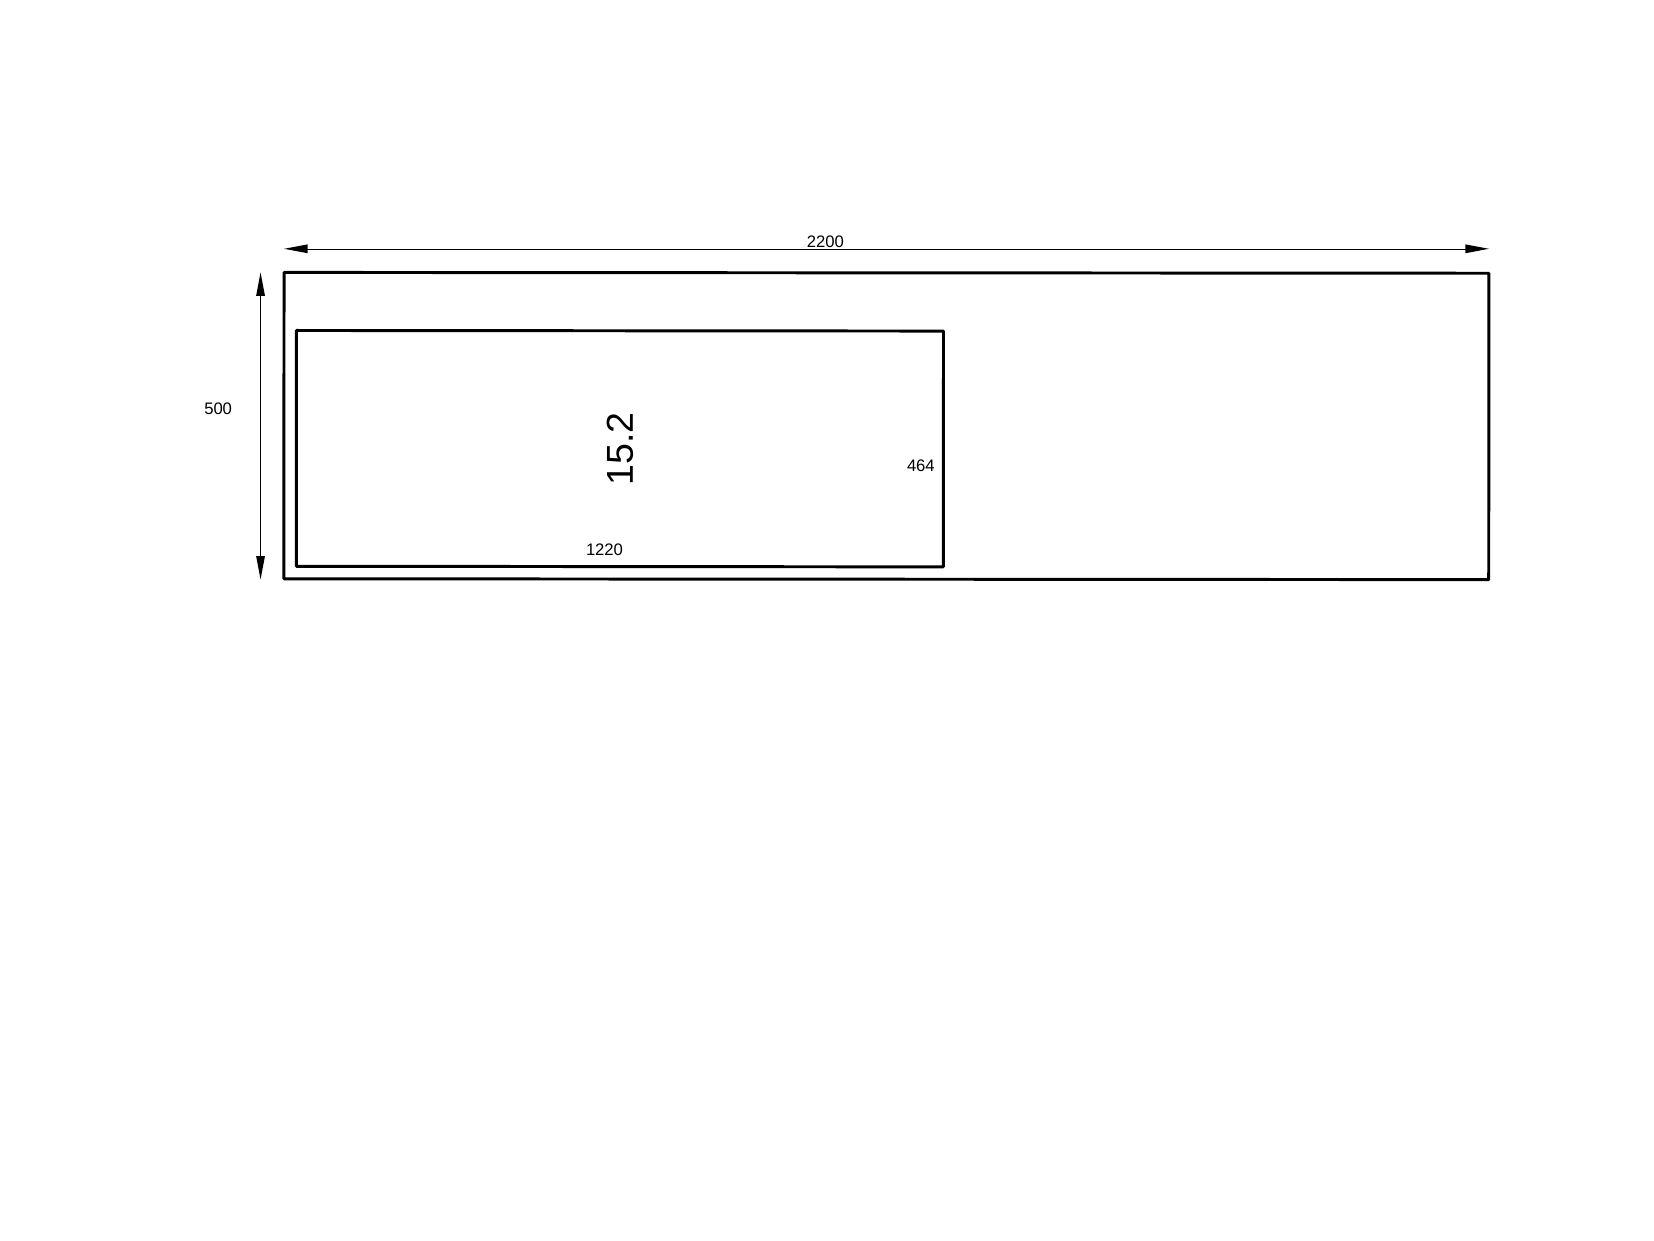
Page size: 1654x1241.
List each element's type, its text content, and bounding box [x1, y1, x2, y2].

text_box 1220 [571, 532, 646, 571]
text_box 2200 [792, 225, 859, 260]
text_box 464 [892, 448, 957, 487]
text_box 15.2 [296, 330, 944, 567]
text_box 500 [189, 392, 248, 426]
